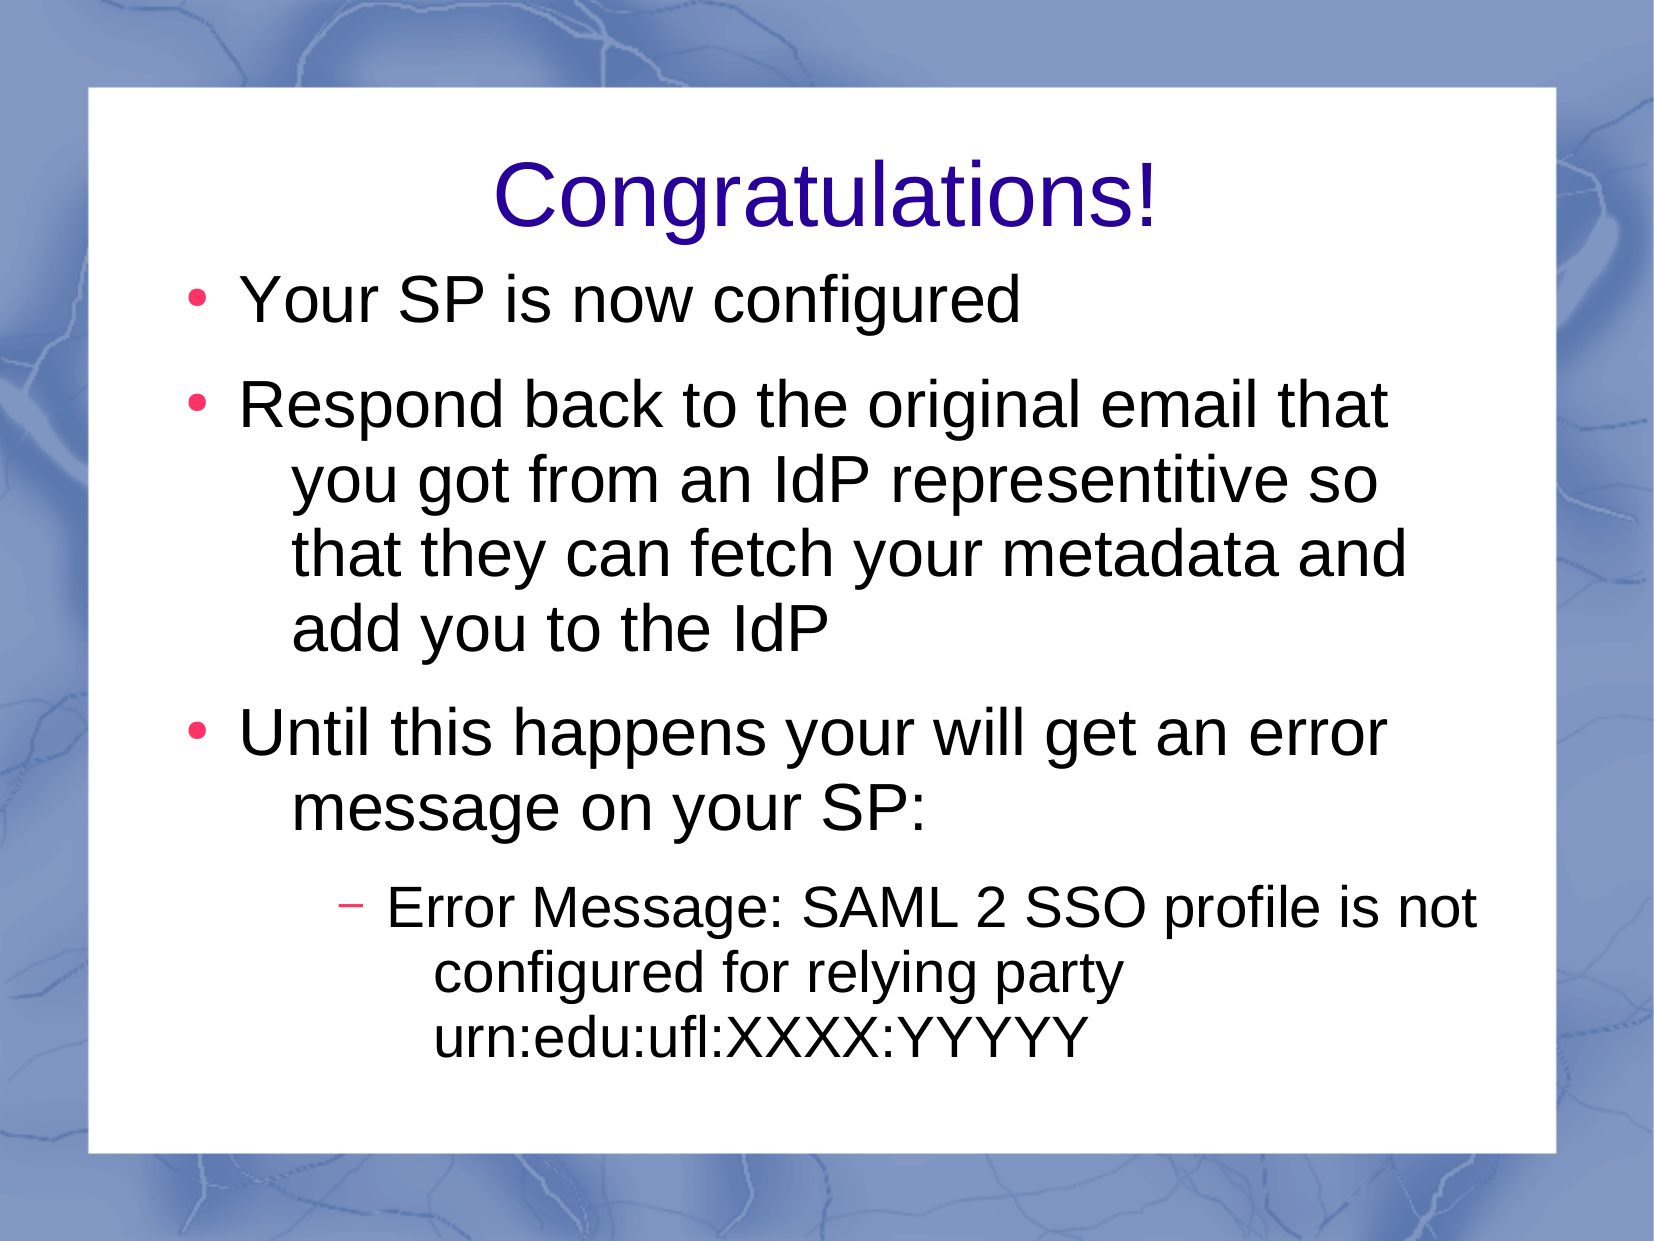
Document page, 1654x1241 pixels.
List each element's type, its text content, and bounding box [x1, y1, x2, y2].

list Your SP is now configured Respond back to the original email that you got from an IdP representitive so that they can fetch your metadata and add you to the IdP Until this happens your will get an error message on your SP: Error Message: SAML 2 SSO profile is not configured for relying party urn:edu:ufl:XXXX:YYYYY [150, 262, 1509, 1070]
picture [0, 0, 1654, 1241]
title Congratulations! [118, 98, 1536, 291]
